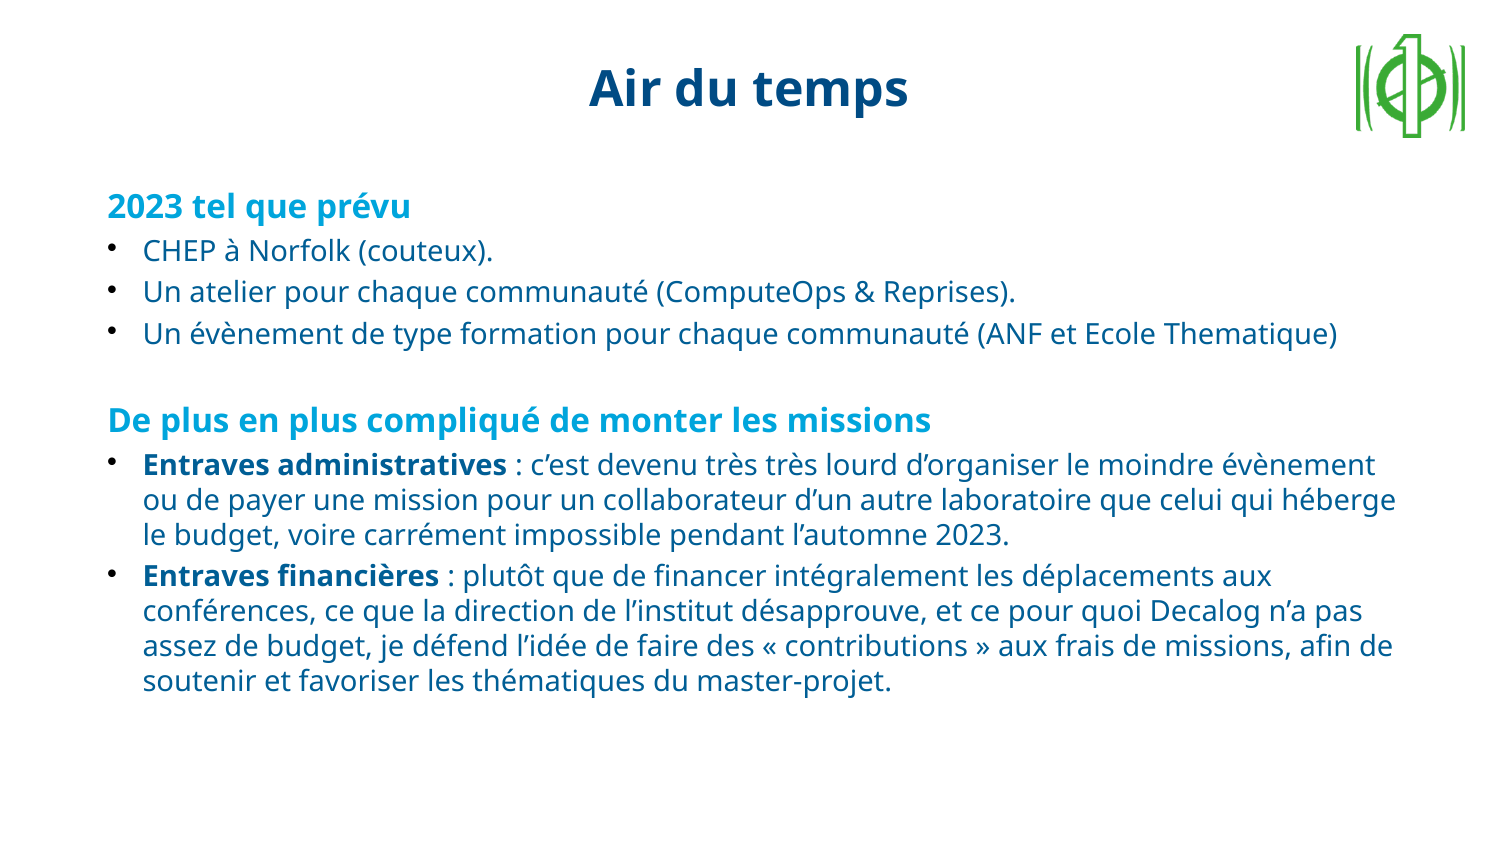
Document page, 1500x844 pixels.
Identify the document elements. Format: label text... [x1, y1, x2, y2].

text_box Air du temps [34, 35, 1356, 138]
picture [1356, 34, 1465, 138]
text_box 2023 tel que prévu CHEP à Norfolk (couteux). Un atelier pour chaque communauté (ComputeOps & Reprises). Un évènement de type formation pour chaque communauté (ANF et Ecole Thematique) De plus en plus compliqué de monter les missions Entraves administratives : c’est devenu très très lourd d’organiser le moindre évènement ou de payer une mission pour un collaborateur d’un autre laboratoire que celui qui héberge le budget, voire carrément impossible pendant l’automne 2023. Entraves financières : plutôt que de financer intégralement les déplacements aux conférences, ce que la direction de l’institut désapprouve, et ce pour quoi Decalog n’a pas assez de budget, je défend l’idée de faire des « contributions » aux frais de missions, afin de soutenir et favoriser les thématiques du master-projet. [92, 178, 1414, 808]
